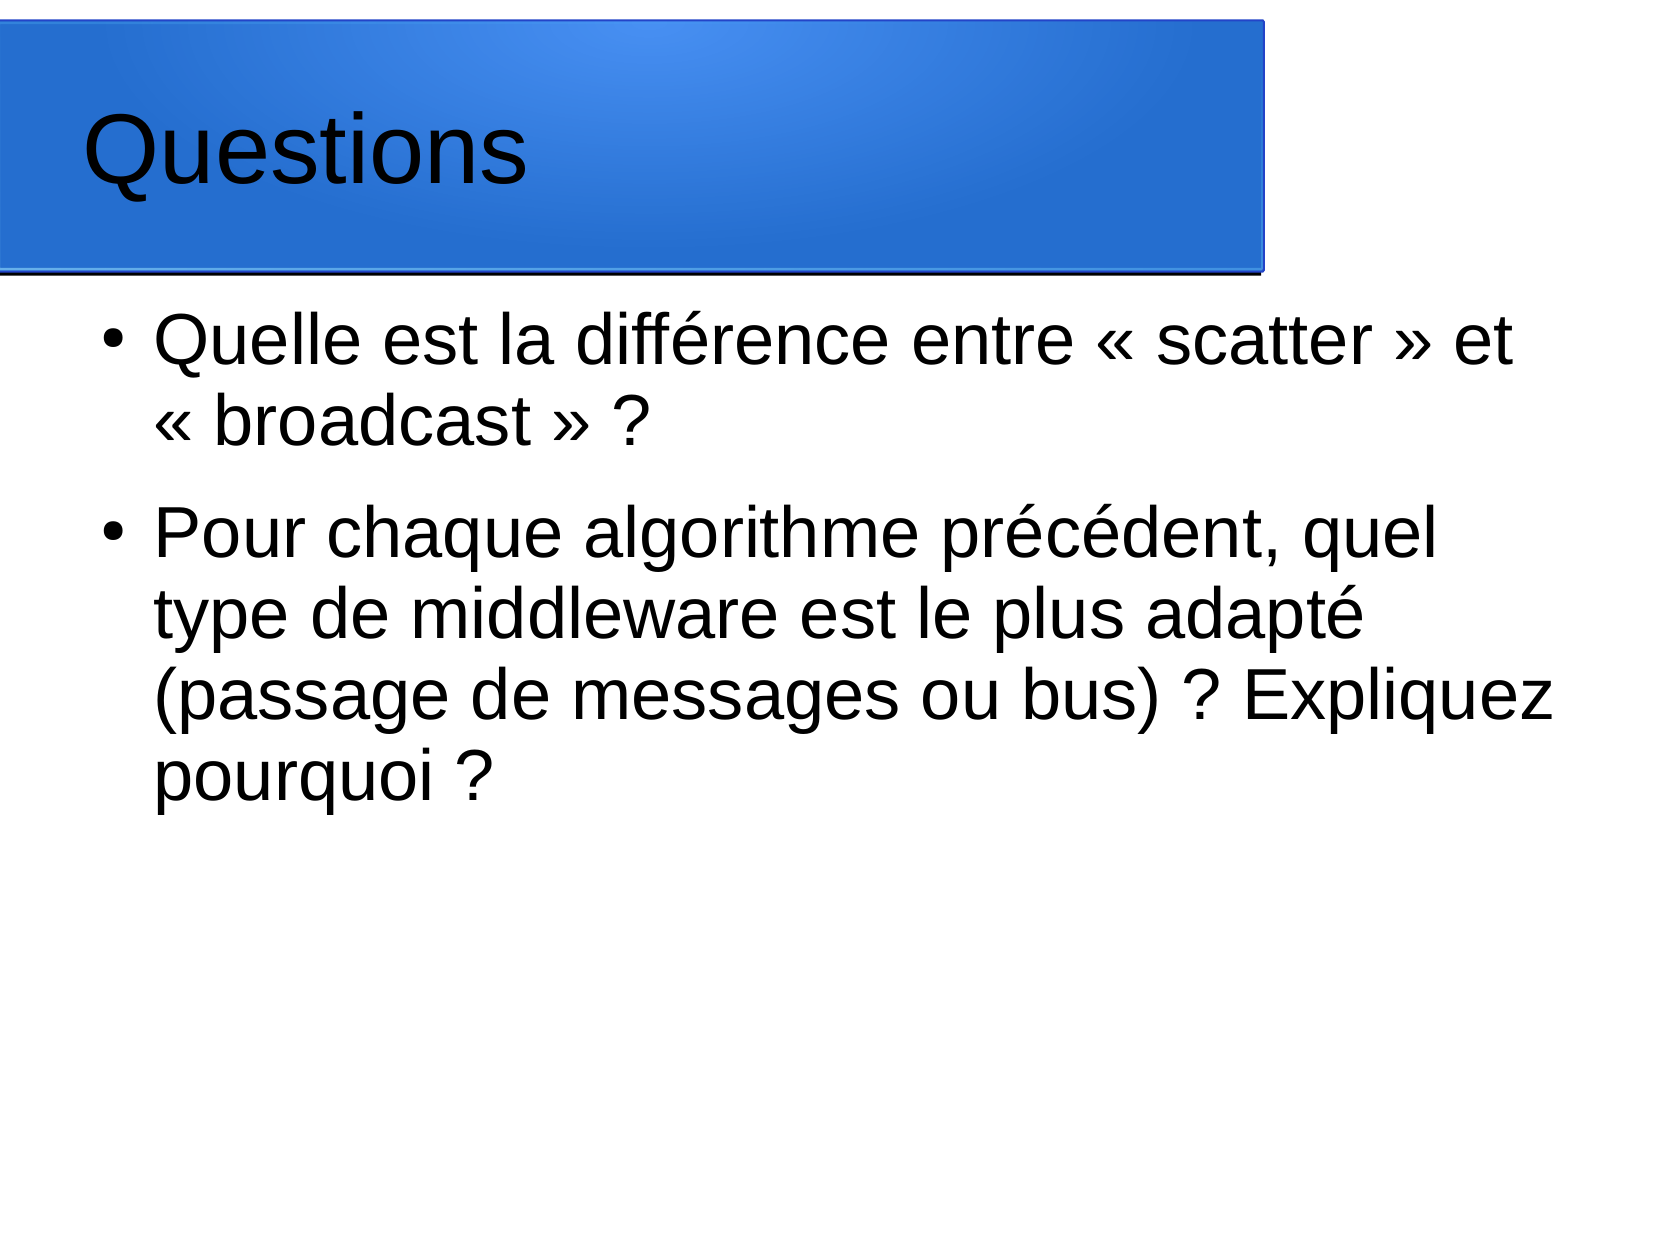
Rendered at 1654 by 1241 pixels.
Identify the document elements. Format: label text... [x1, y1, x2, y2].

title Questions [82, 47, 1235, 252]
list Quelle est la différence entre « scatter » et « broadcast » ? Pour chaque algorithme précédent, quel type de middleware est le plus adapté (passage de messages ou bus) ? Expliquez pourquoi ? [82, 299, 1571, 1019]
